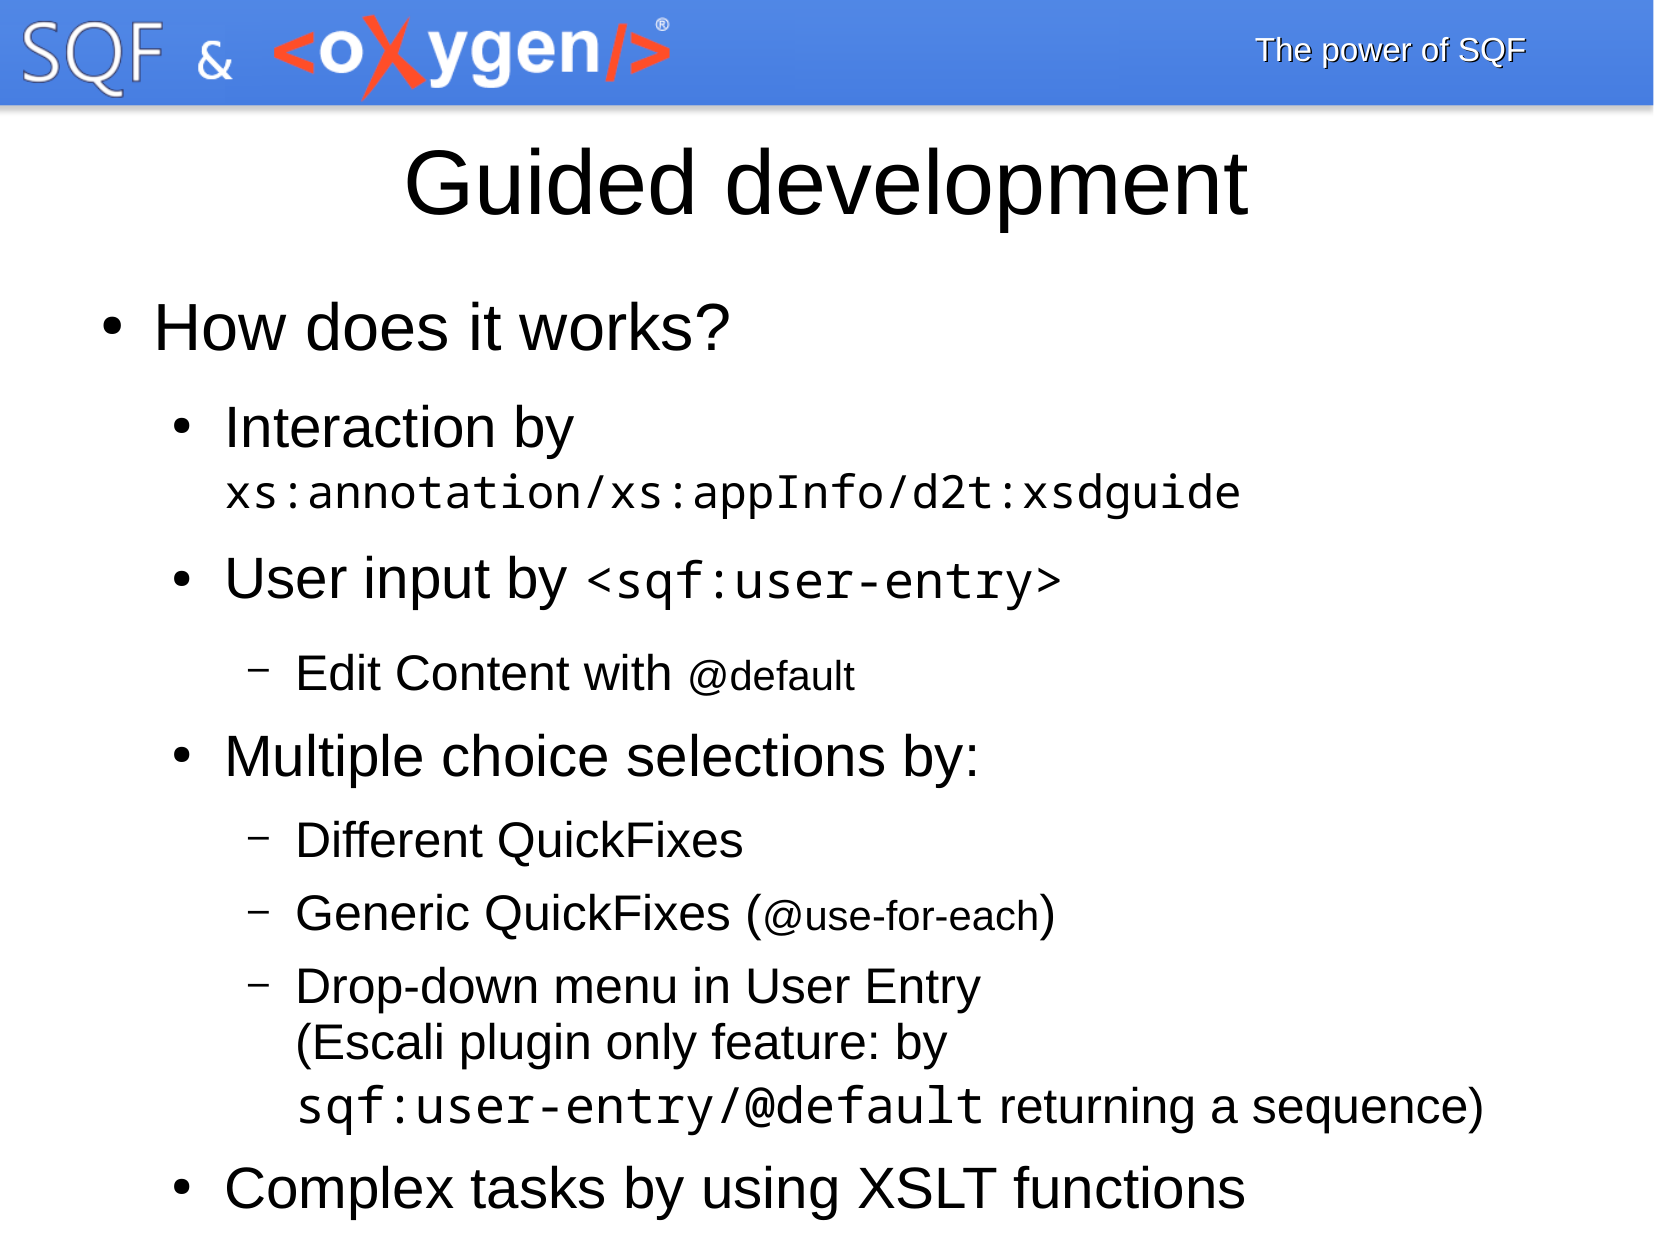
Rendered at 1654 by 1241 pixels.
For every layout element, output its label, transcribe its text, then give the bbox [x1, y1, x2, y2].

title Guided development [82, 78, 1571, 287]
list How does it works? Interaction by xs:annotation/xs:appInfo/d2t:xsdguide User input by <sqf:user-entry> Edit Content with @default Multiple choice selections by: Different QuickFixes Generic QuickFixes (@use-for-each) Drop-down menu in User Entry (Escali plugin only feature: by sqf:user-entry/@default returning a sequence) Complex tasks by using XSLT functions [82, 290, 1571, 1138]
picture [0, 0, 1654, 119]
